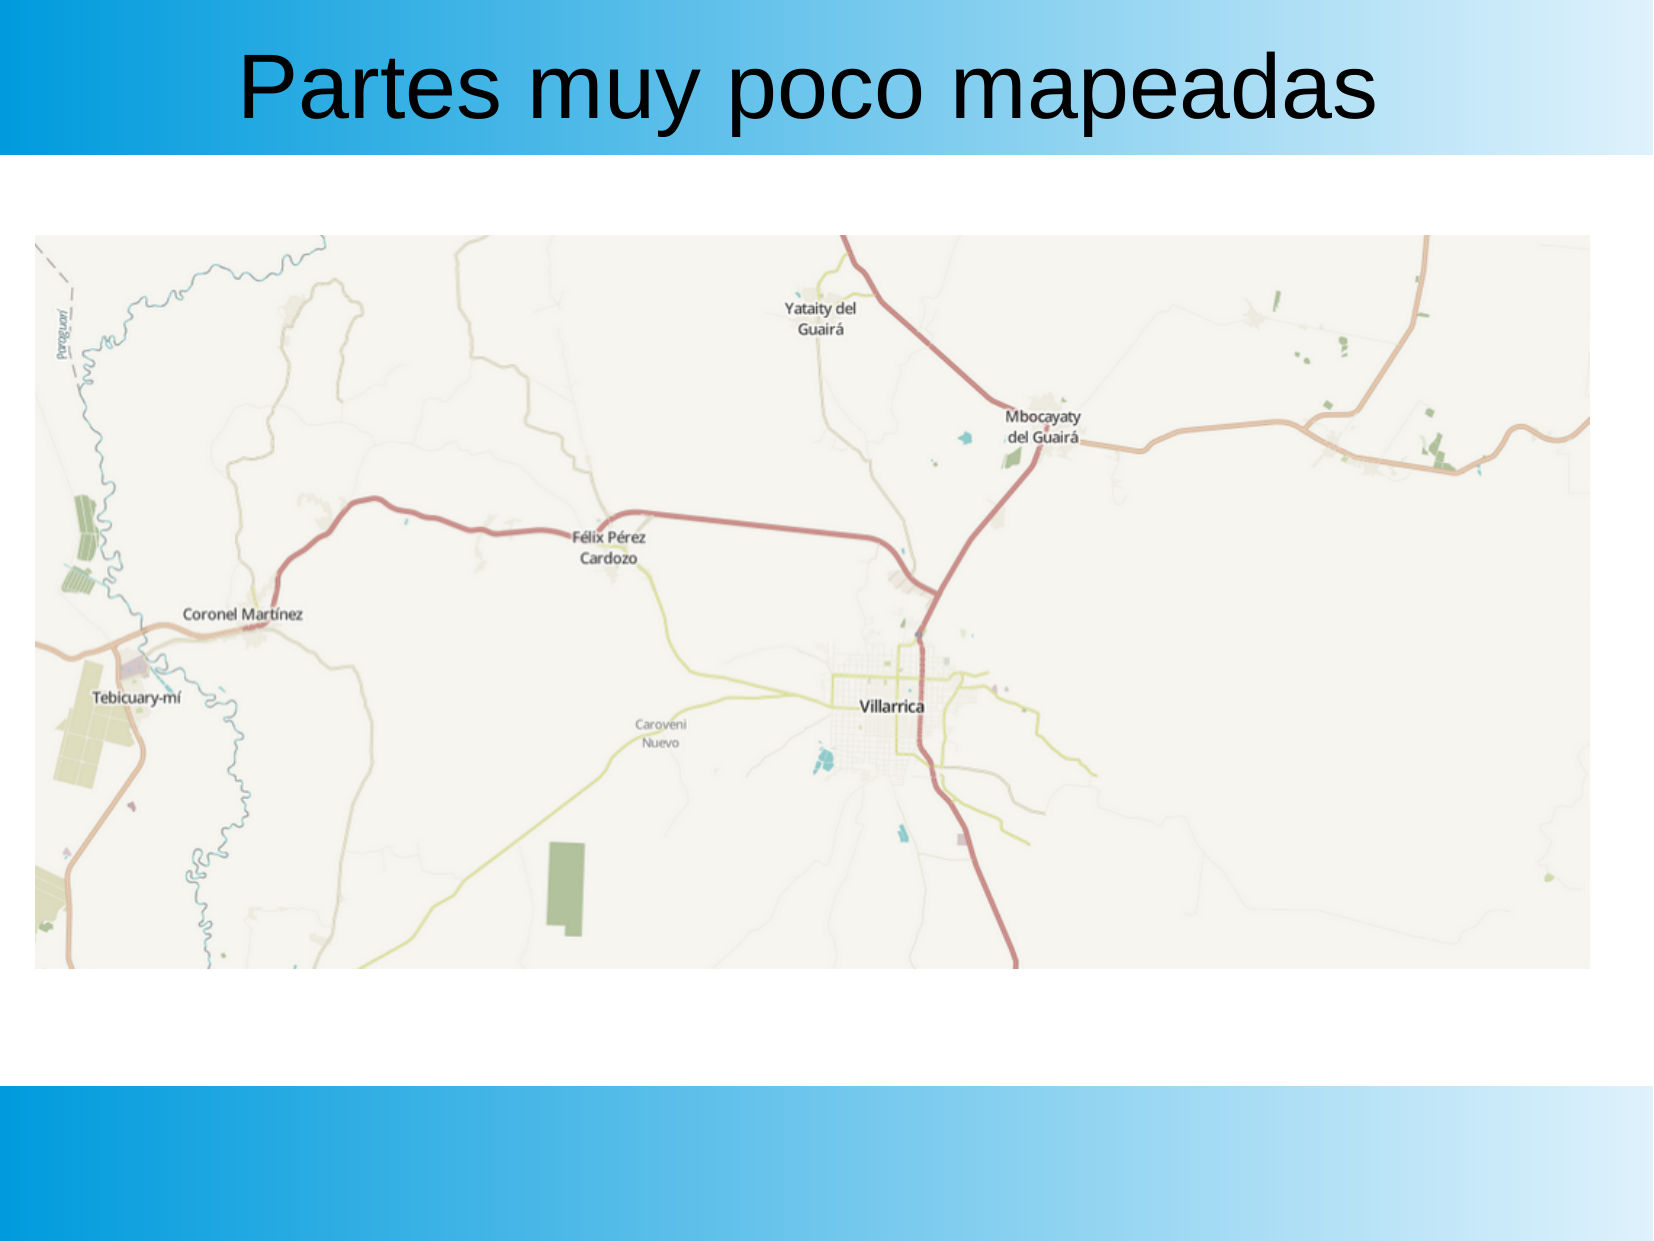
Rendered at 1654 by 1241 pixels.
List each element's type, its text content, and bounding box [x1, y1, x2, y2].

picture [35, 235, 1590, 969]
text_box Partes muy poco mapeadas [82, 35, 1536, 235]
